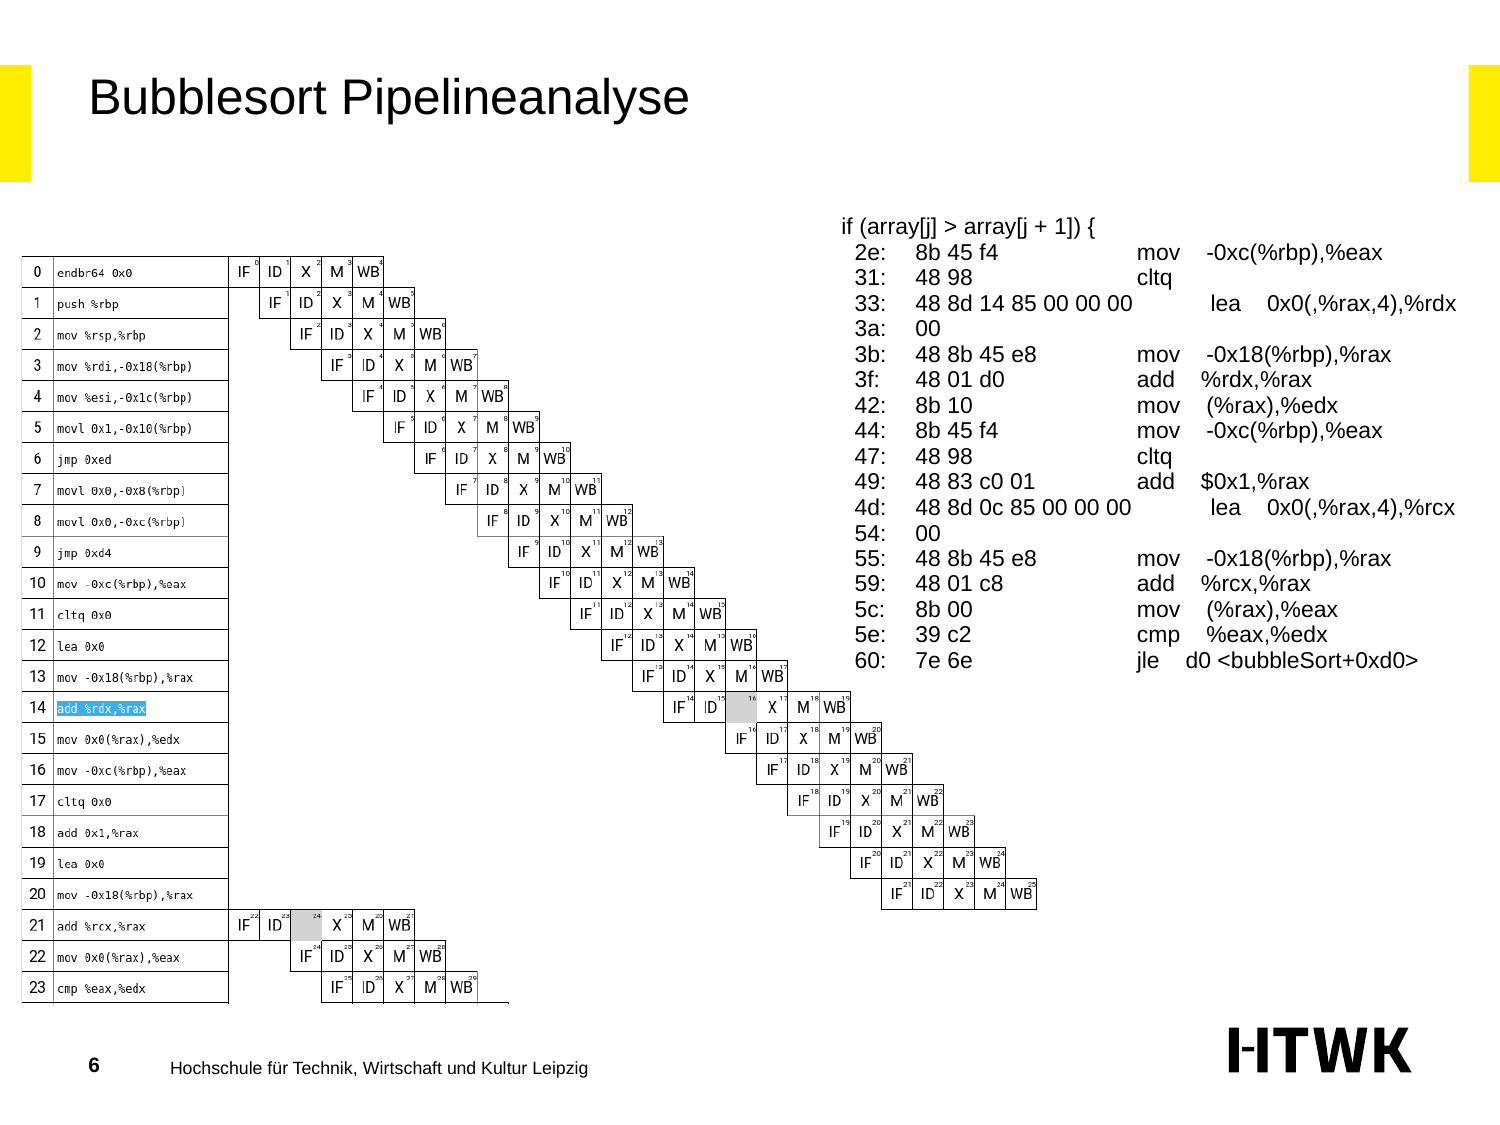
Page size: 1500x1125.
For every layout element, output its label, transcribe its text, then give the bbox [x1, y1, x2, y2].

slide_number <Foliennummer> [88, 1018, 149, 1078]
picture [21, 236, 1056, 1004]
title Bubblesort Pipelineanalyse [88, 59, 1412, 177]
text_box if (array[j] > array[j + 1]) { 2e: 8b 45 f4 mov -0xc(%rbp),%eax 31: 48 98 cltq 33: 48 8d 14 85 00 00 00 lea 0x0(,%rax,4),%rdx 3a: 00 3b: 48 8b 45 e8 mov -0x18(%rbp),%rax 3f: 48 01 d0 add %rdx,%rax 42: 8b 10 mov (%rax),%edx 44: 8b 45 f4 mov -0xc(%rbp),%eax 47: 48 98 cltq 49: 48 83 c0 01 add $0x1,%rax 4d: 48 8d 0c 85 00 00 00 lea 0x0(,%rax,4),%rcx 54: 00 55: 48 8b 45 e8 mov -0x18(%rbp),%rax 59: 48 01 c8 add %rcx,%rax 5c: 8b 00 mov (%rax),%eax 5e: 39 c2 cmp %eax,%edx 60: 7e 6e jle d0 <bubbleSort+0xd0> [826, 206, 1477, 681]
